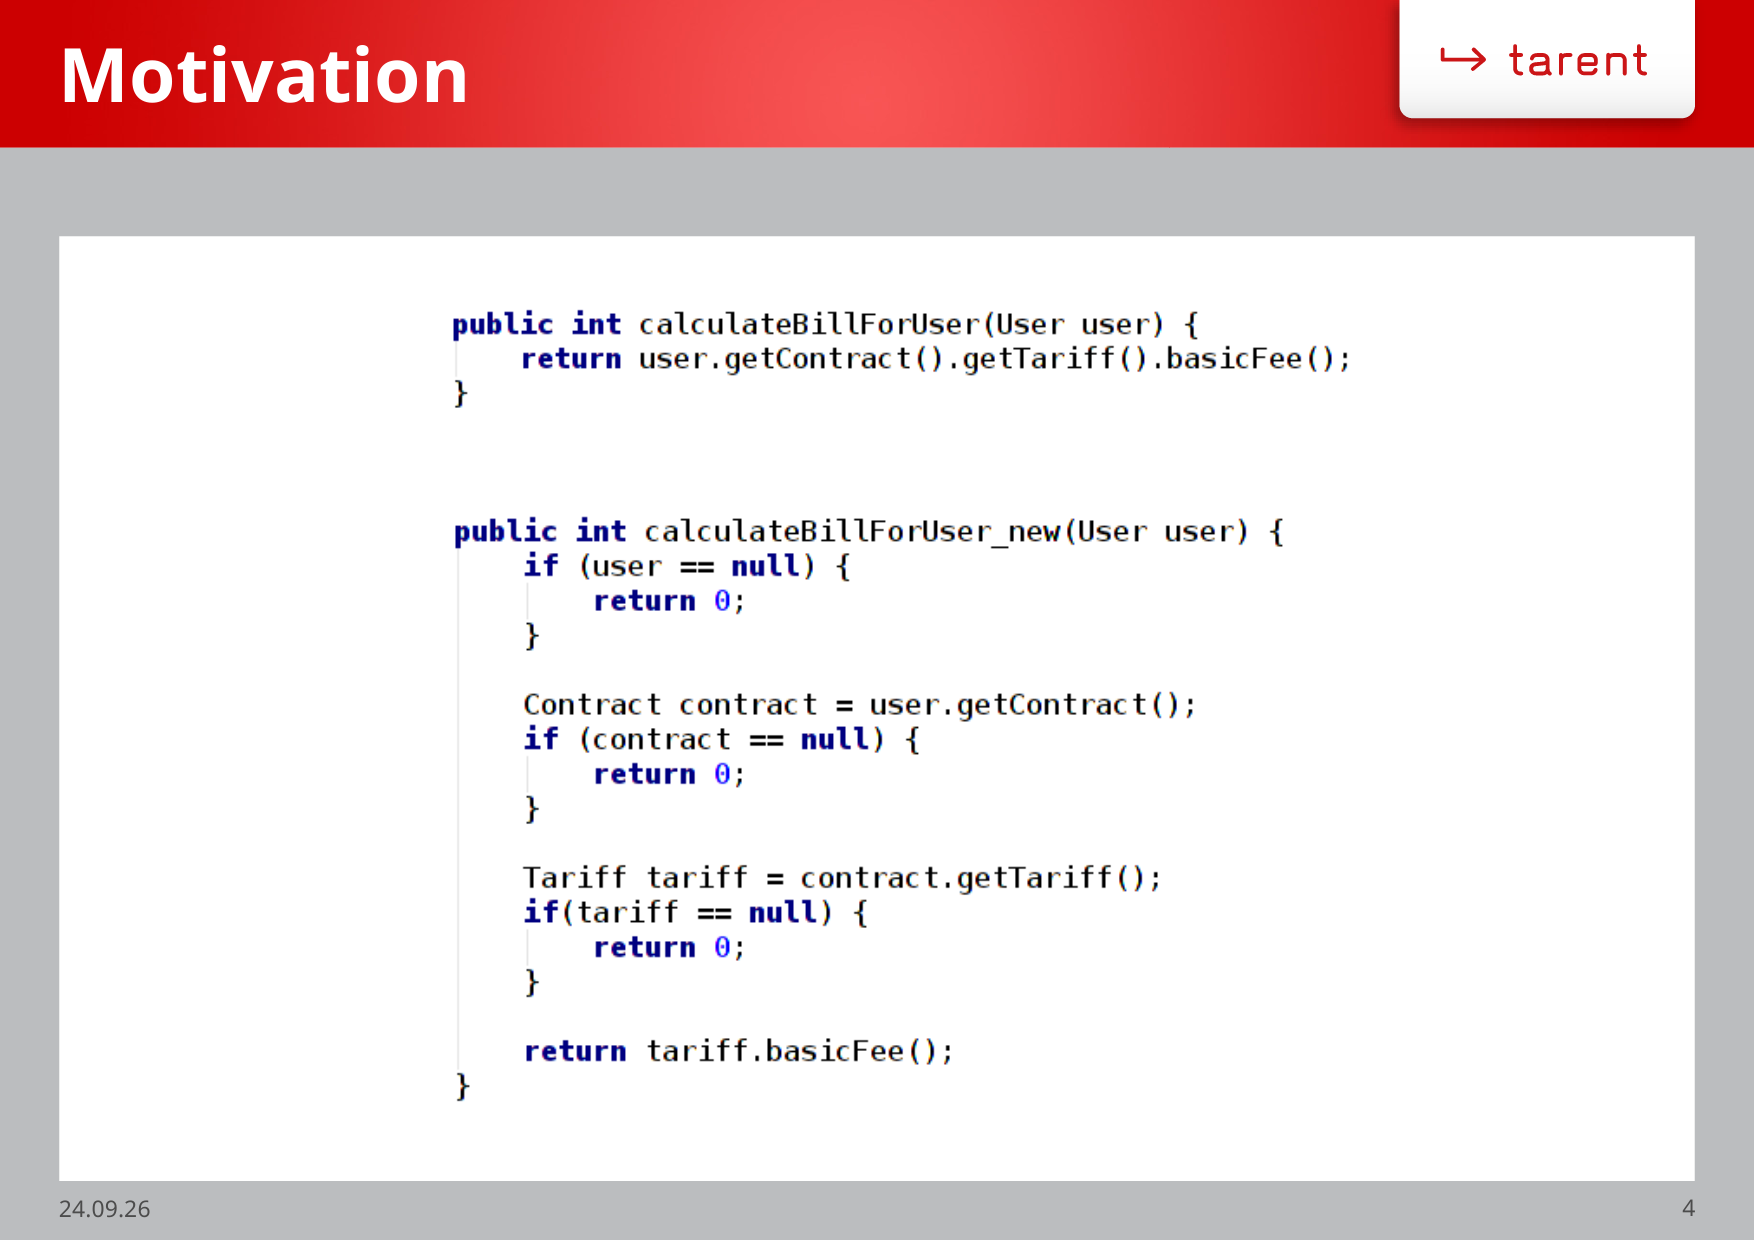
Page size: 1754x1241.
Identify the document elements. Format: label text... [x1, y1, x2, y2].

list [58, 212, 1630, 1170]
title Motivation [58, 0, 1638, 177]
picture [0, 0, 1754, 1240]
